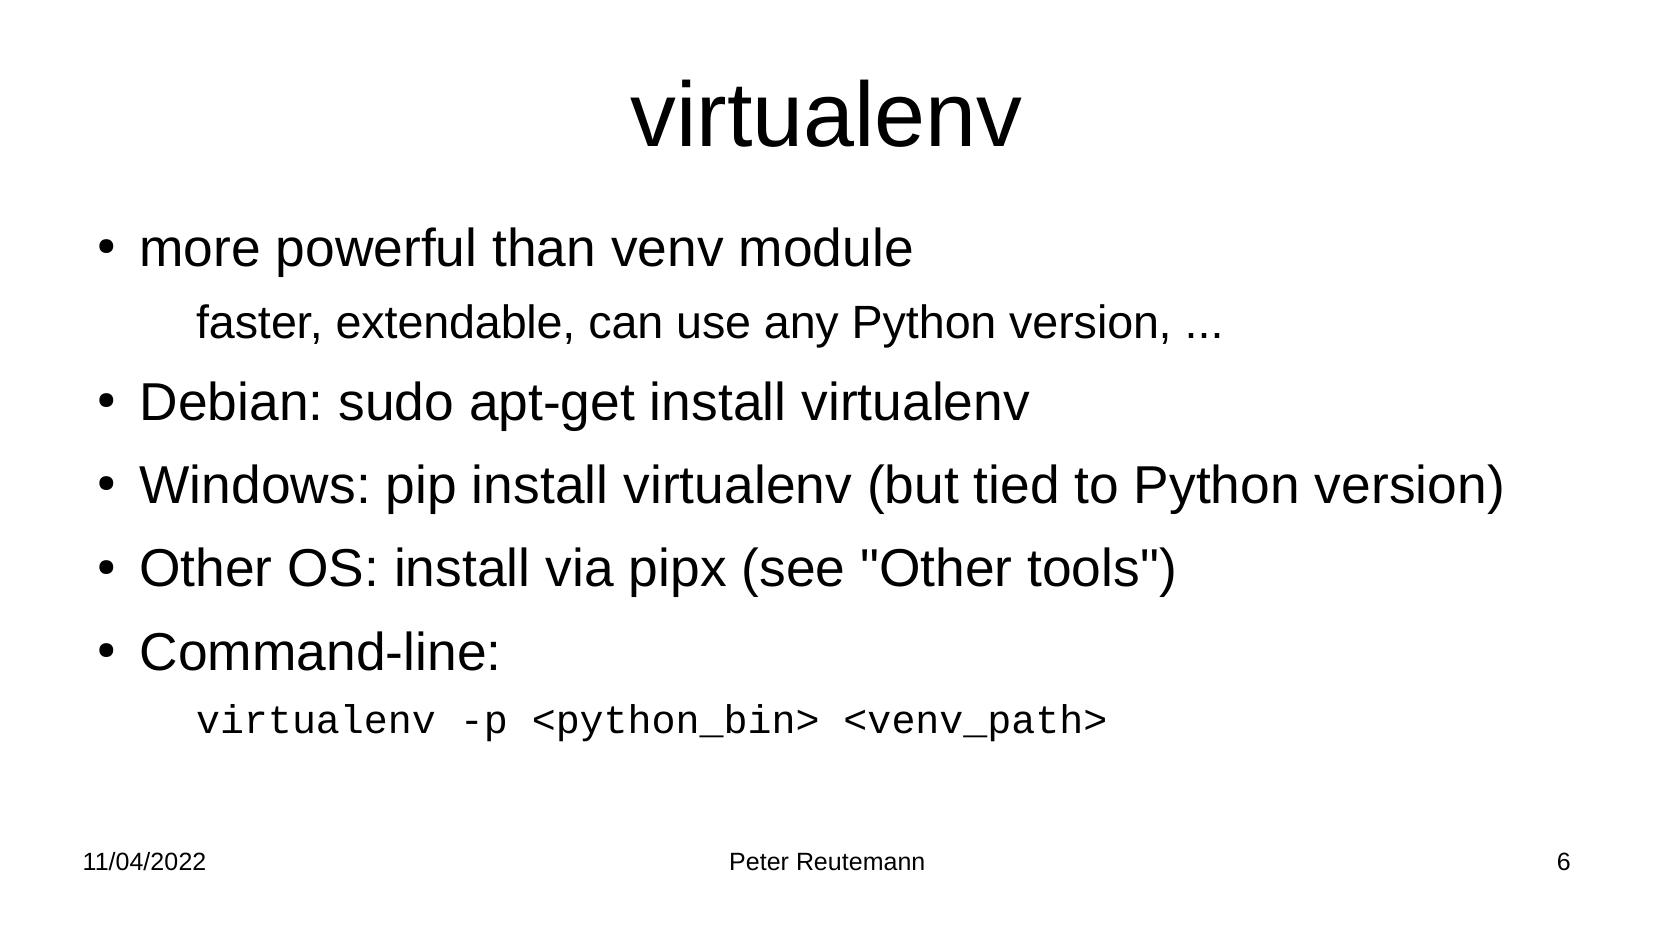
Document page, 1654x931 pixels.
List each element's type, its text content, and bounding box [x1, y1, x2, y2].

title virtualenv [82, 37, 1571, 193]
list more powerful than venv module faster, extendable, can use any Python version, ... Debian: sudo apt-get install virtualenv Windows: pip install virtualenv (but tied to Python version) Other OS: install via pipx (see "Other tools") Command-line: virtualenv -p <python_bin> <venv_path> [82, 217, 1571, 758]
